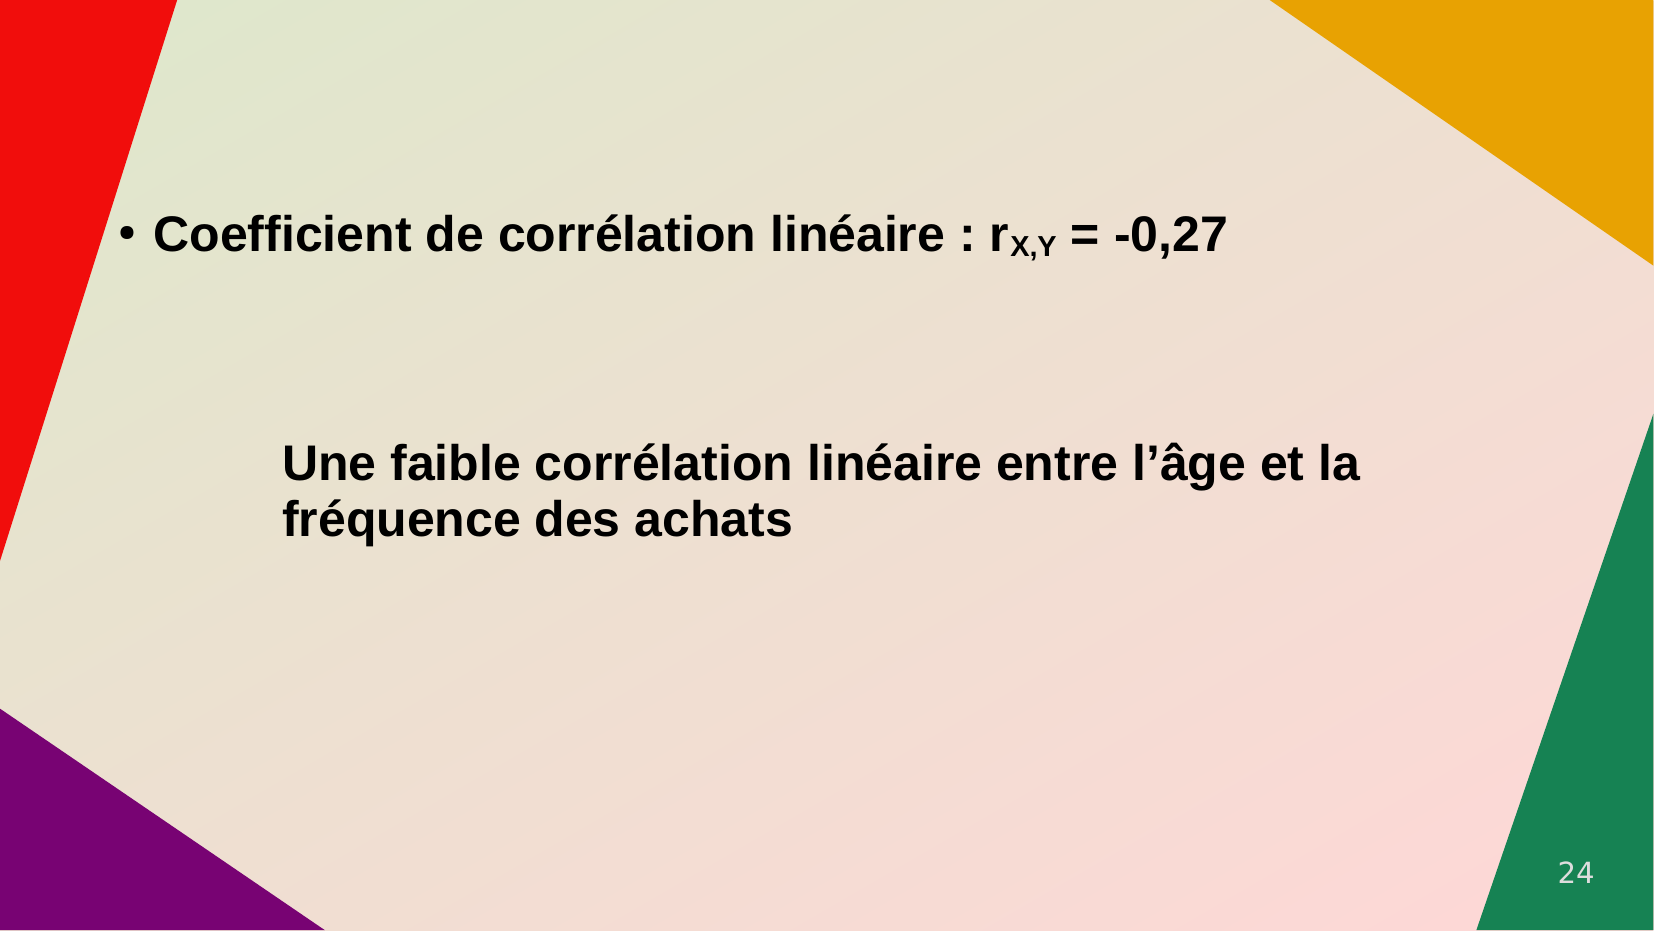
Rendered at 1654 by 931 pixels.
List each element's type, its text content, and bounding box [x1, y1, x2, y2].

text_box Une faible corrélation linéaire entre l’âge et la fréquence des achats [267, 427, 1393, 506]
subtitle Coefficient de corrélation linéaire : rX,Y = -0,27 [118, 206, 1536, 803]
